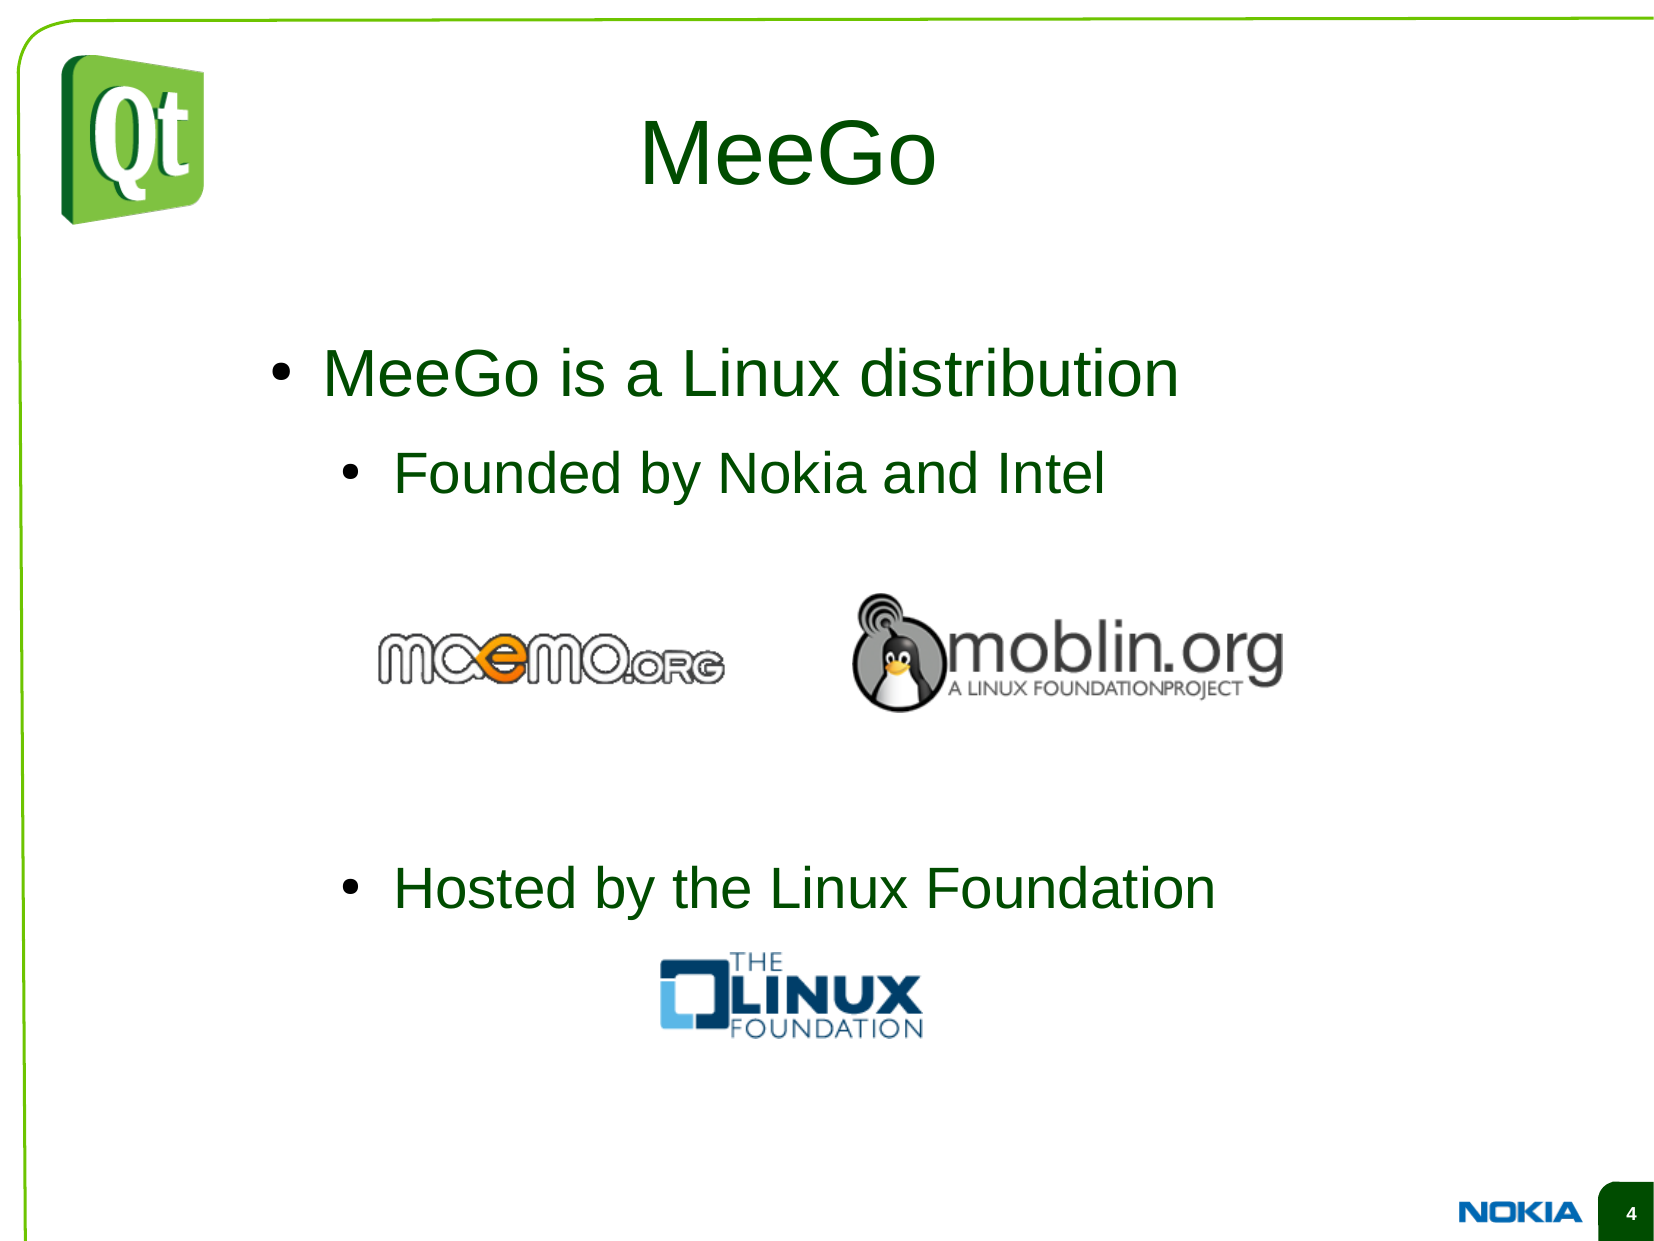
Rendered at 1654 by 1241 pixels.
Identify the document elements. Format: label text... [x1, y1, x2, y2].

picture [61, 55, 204, 225]
picture [1459, 1201, 1583, 1223]
picture [852, 593, 1283, 713]
picture [660, 952, 923, 1039]
picture [367, 622, 738, 696]
title MeeGo [251, 56, 1327, 250]
list MeeGo is a Linux distribution Founded by Nokia and Intel Hosted by the Linux Foundation [251, 336, 1571, 1141]
